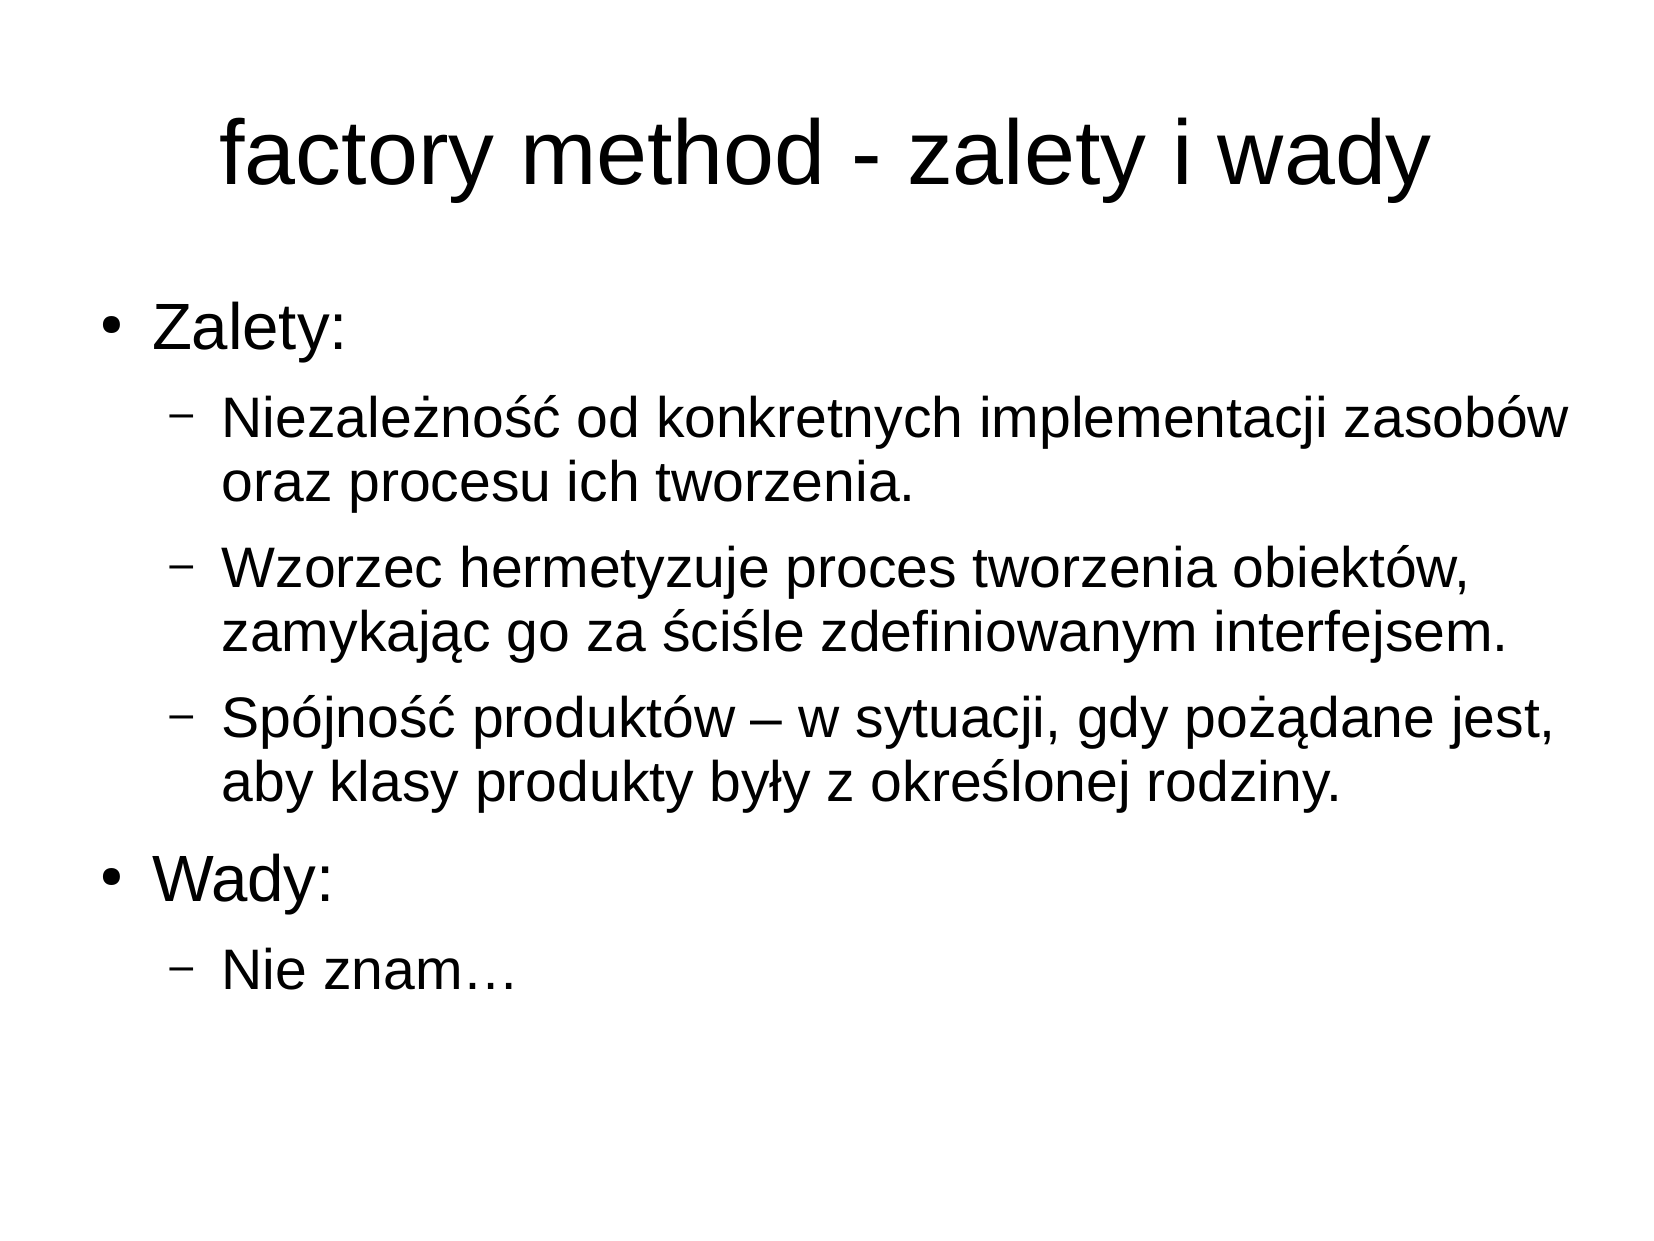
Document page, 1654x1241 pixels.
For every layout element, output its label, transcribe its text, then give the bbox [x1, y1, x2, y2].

list Zalety: Niezależność od konkretnych implementacji zasobów oraz procesu ich tworzenia. Wzorzec hermetyzuje proces tworzenia obiektów, zamykając go za ściśle zdefiniowanym interfejsem. Spójność produktów – w sytuacji, gdy pożądane jest, aby klasy produkty były z określonej rodziny. Wady: Nie znam… [82, 290, 1571, 1010]
title factory method - zalety i wady [82, 49, 1571, 257]
